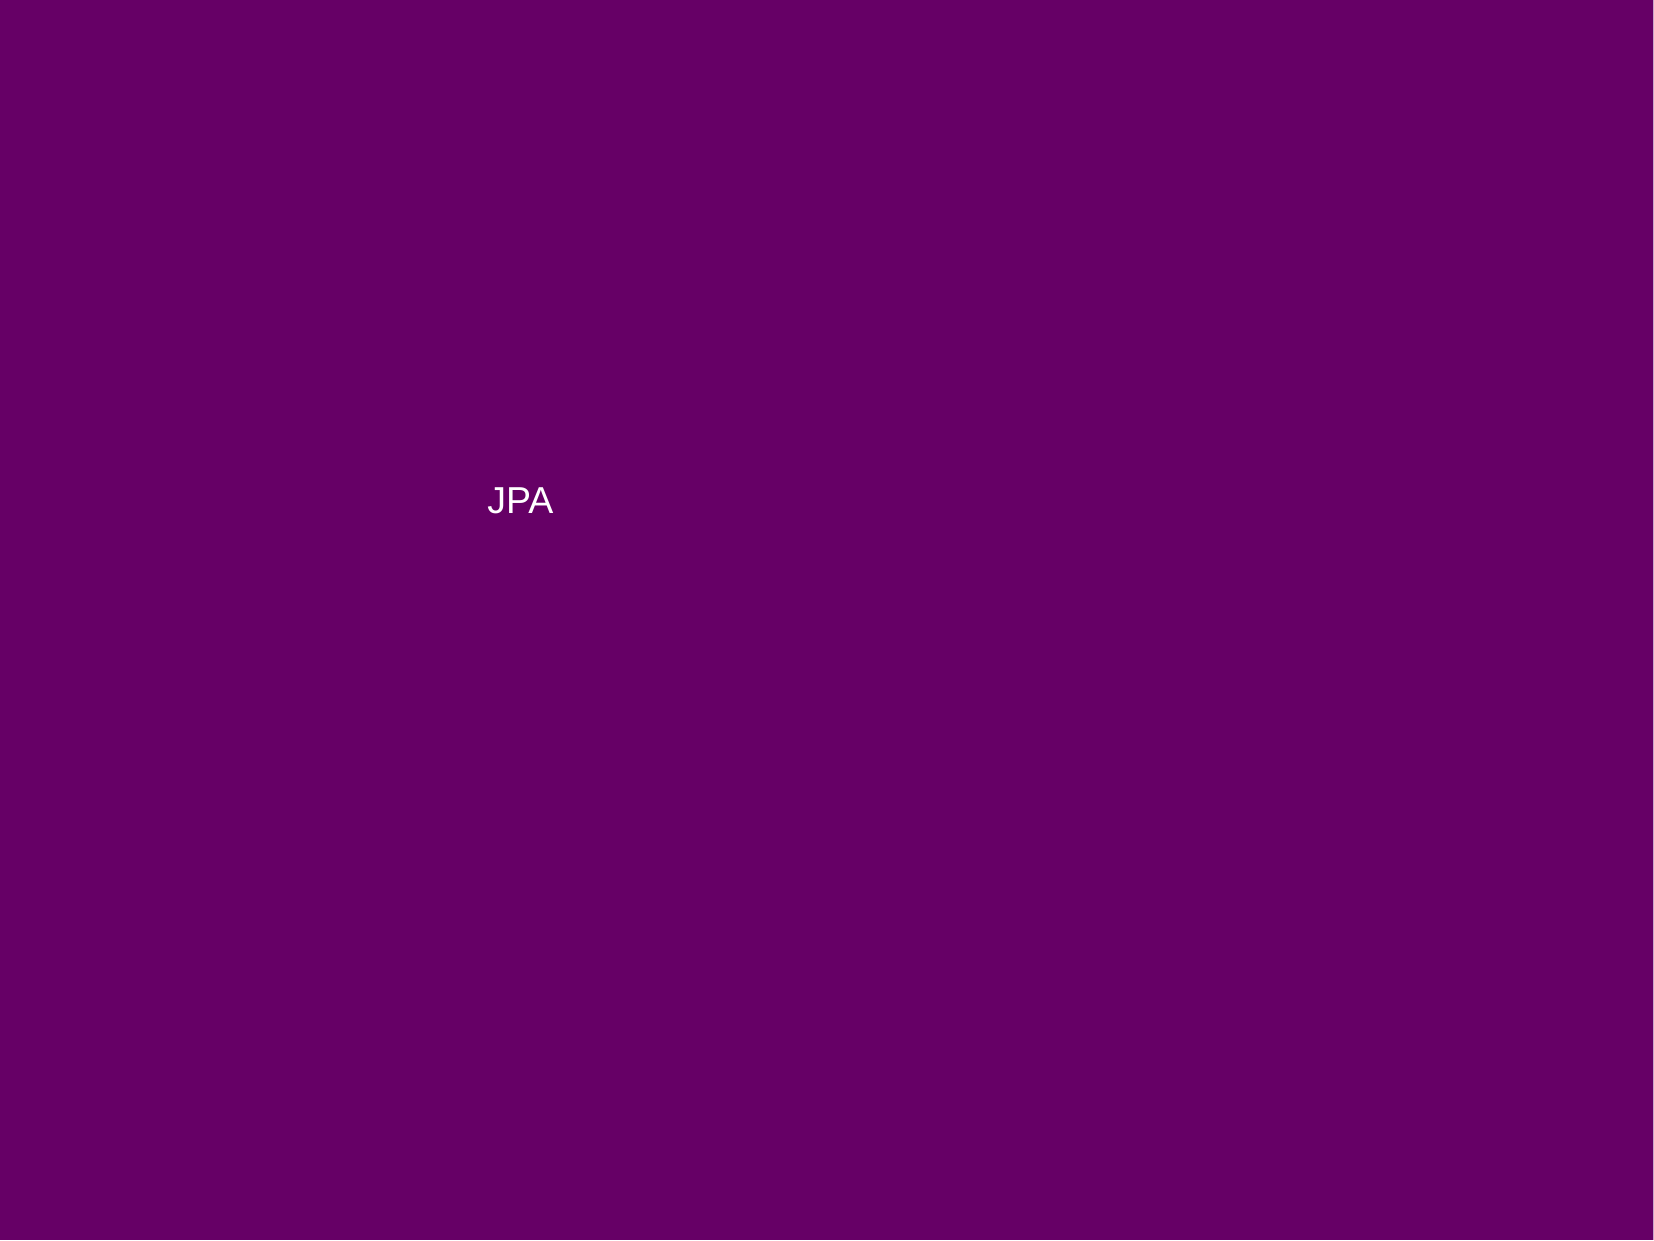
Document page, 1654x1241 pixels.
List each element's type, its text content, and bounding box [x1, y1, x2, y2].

text_box JPA [472, 472, 569, 530]
